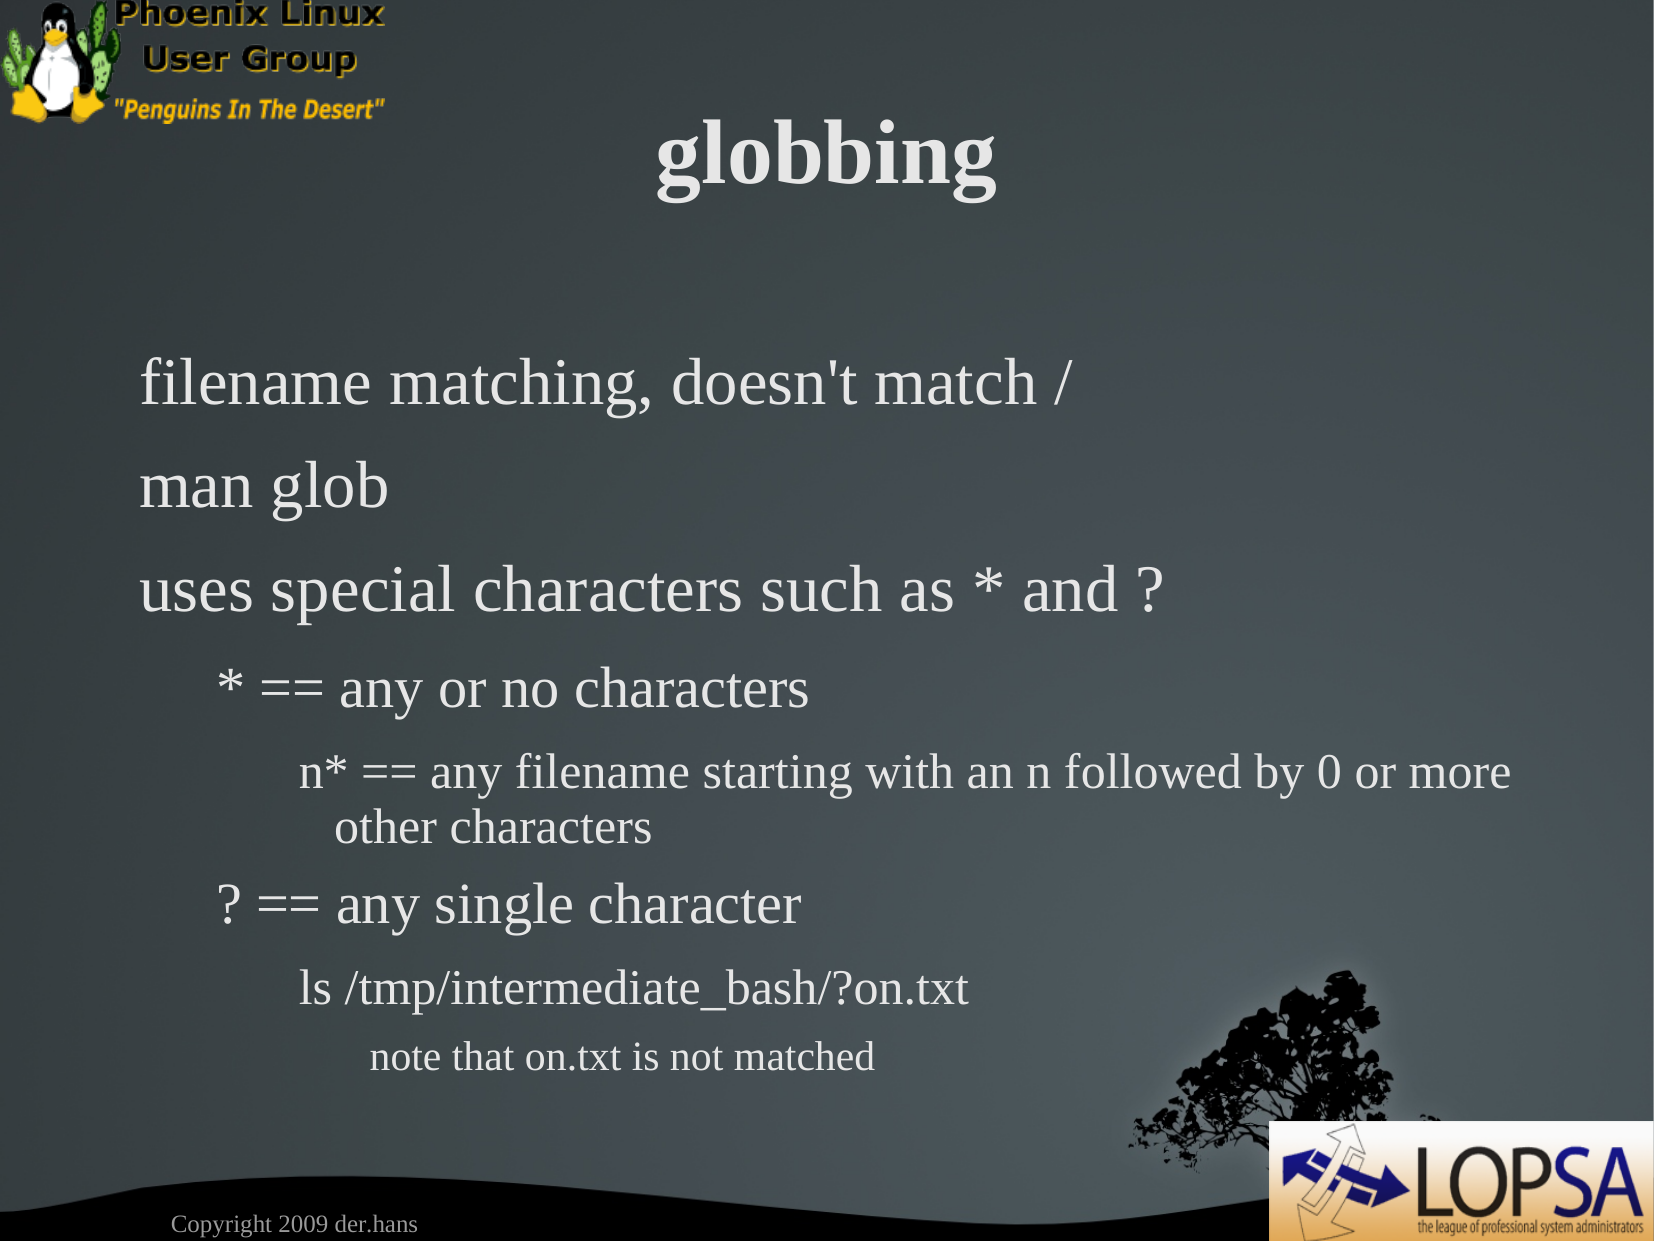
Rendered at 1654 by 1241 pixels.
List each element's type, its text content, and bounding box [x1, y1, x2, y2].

list filename matching, doesn't match / man glob uses special characters such as * and ? * == any or no characters n* == any filename starting with an n followed by 0 or more other characters ? == any single character ls /tmp/intermediate_bash/?on.txt note that on.txt is not matched [121, 344, 1534, 1132]
picture [0, 0, 1654, 1241]
title globbing [82, 49, 1571, 257]
